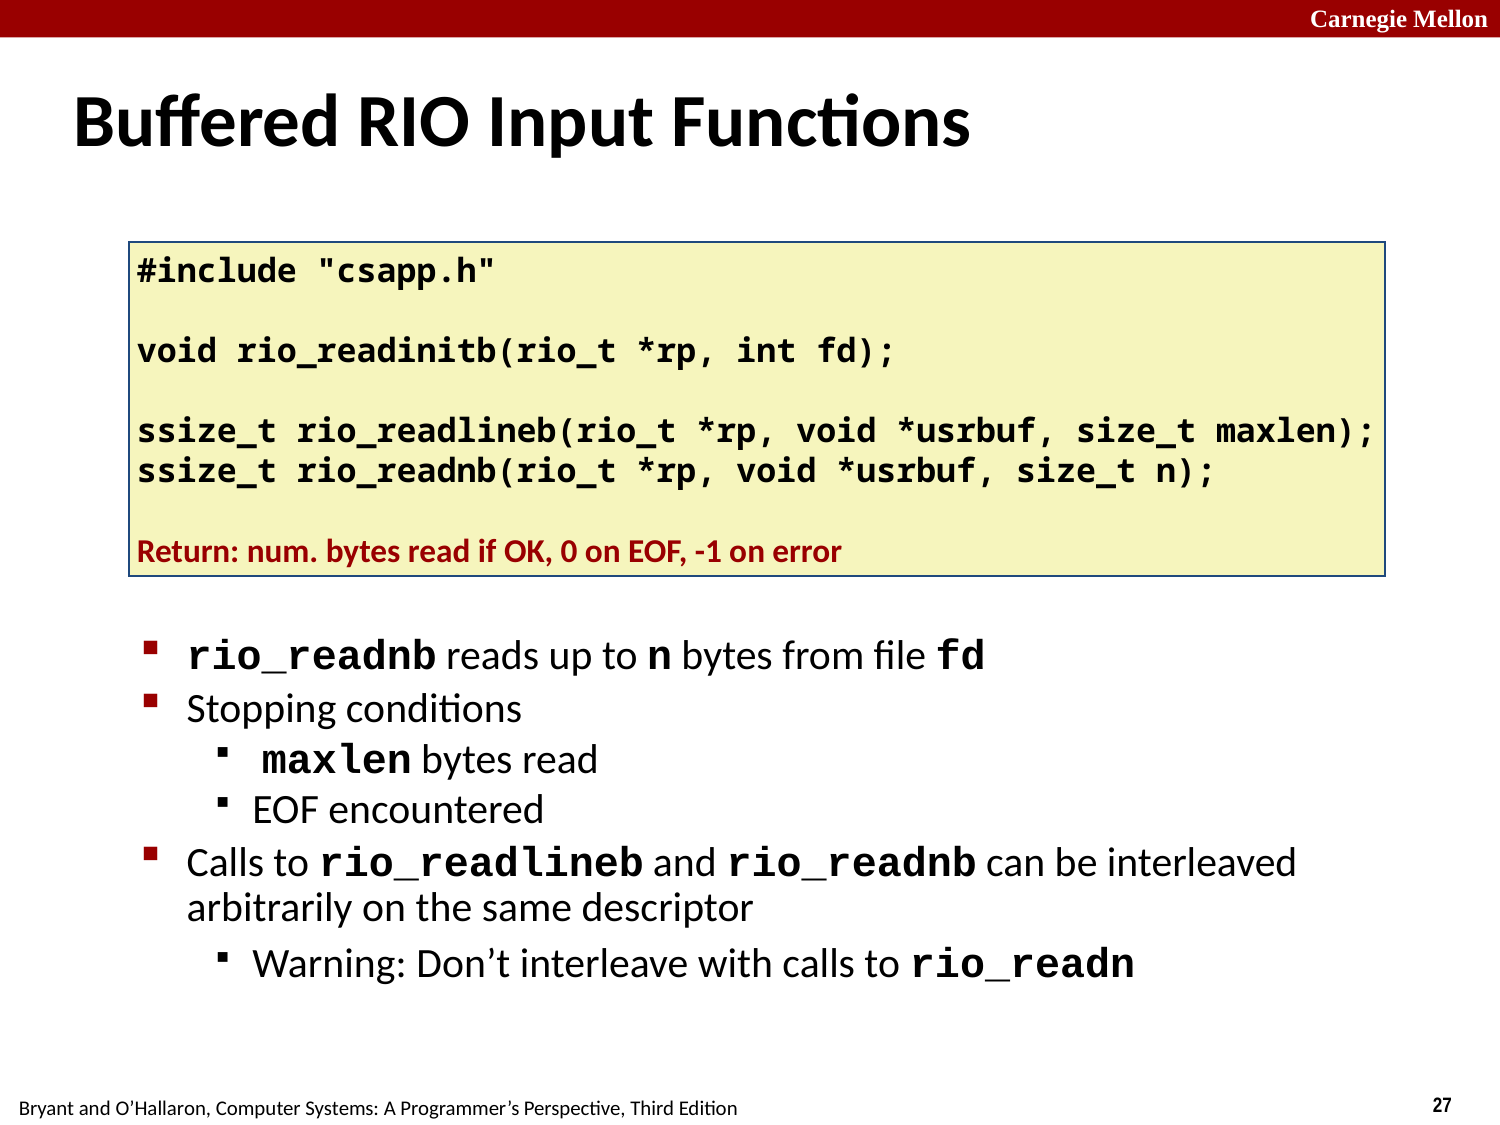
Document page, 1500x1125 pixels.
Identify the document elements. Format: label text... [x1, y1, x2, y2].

text_box #include "csapp.h" void rio_readinitb(rio_t *rp, int fd); ssize_t rio_readlineb(rio_t *rp, void *usrbuf, size_t maxlen); ssize_t rio_readnb(rio_t *rp, void *usrbuf, size_t n); Return: num. bytes read if OK, 0 on EOF, -1 on error [129, 241, 1385, 577]
text_box rio_readnb reads up to n bytes from file fd Stopping conditions maxlen bytes read EOF encountered Calls to rio_readlineb and rio_readnb can be interleaved arbitrarily on the same descriptor Warning: Don’t interleave with calls to rio_readn [50, 557, 1413, 1033]
text_box Buffered RIO Input Functions [58, 54, 1366, 180]
